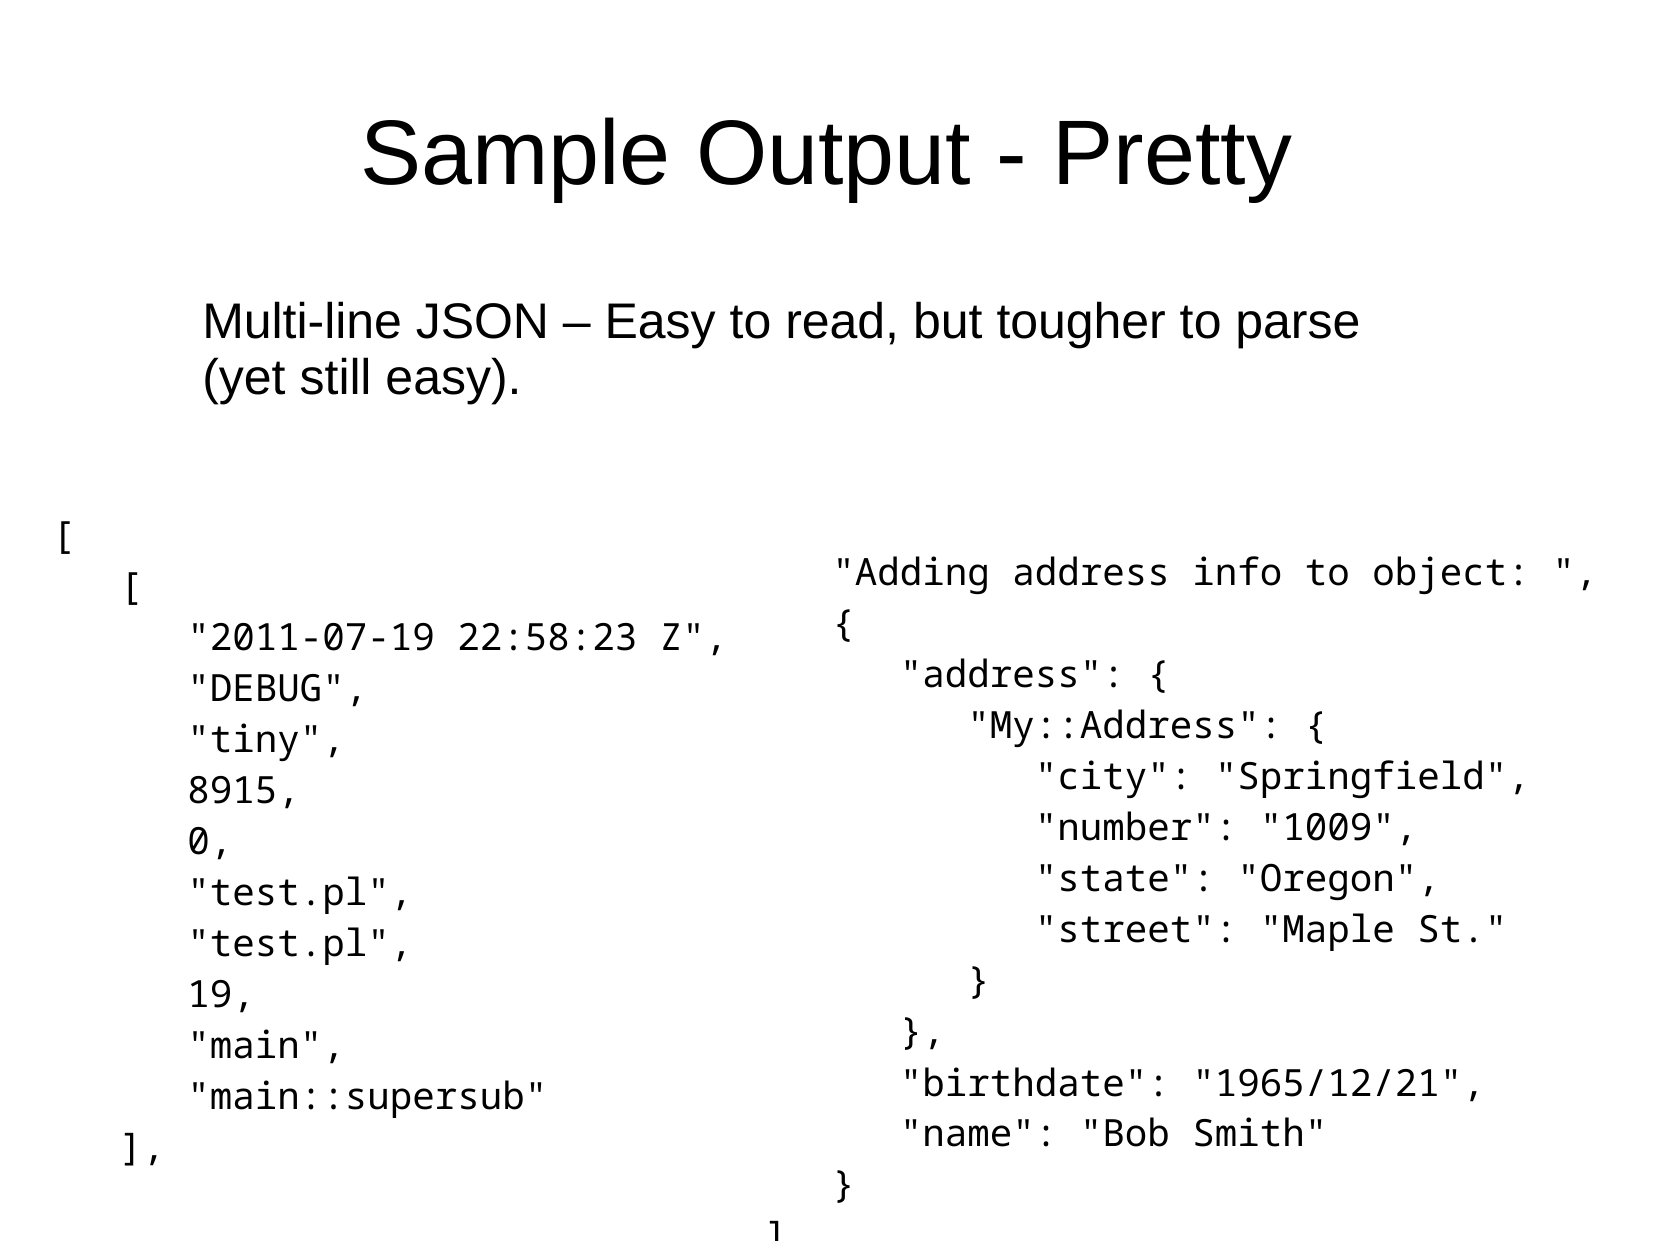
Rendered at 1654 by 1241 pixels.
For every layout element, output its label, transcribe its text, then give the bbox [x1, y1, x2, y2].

title Sample Output - Pretty [82, 0, 1571, 538]
text_box [ [ "2011-07-19 22:58:23 Z", "DEBUG", "tiny", 8915, 0, "test.pl", "test.pl", 19, "main", "main::supersub" ], [37, 500, 743, 1126]
text_box "Adding address info to object: ", { "address": { "My::Address": { "city": "Springfield", "number": "1009", "state": "Oregon", "street": "Maple St." } }, "birthdate": "1965/12/21", "name": "Bob Smith" } ] [750, 538, 1652, 1163]
text_box Multi-line JSON – Easy to read, but tougher to parse (yet still easy). [187, 286, 1388, 413]
